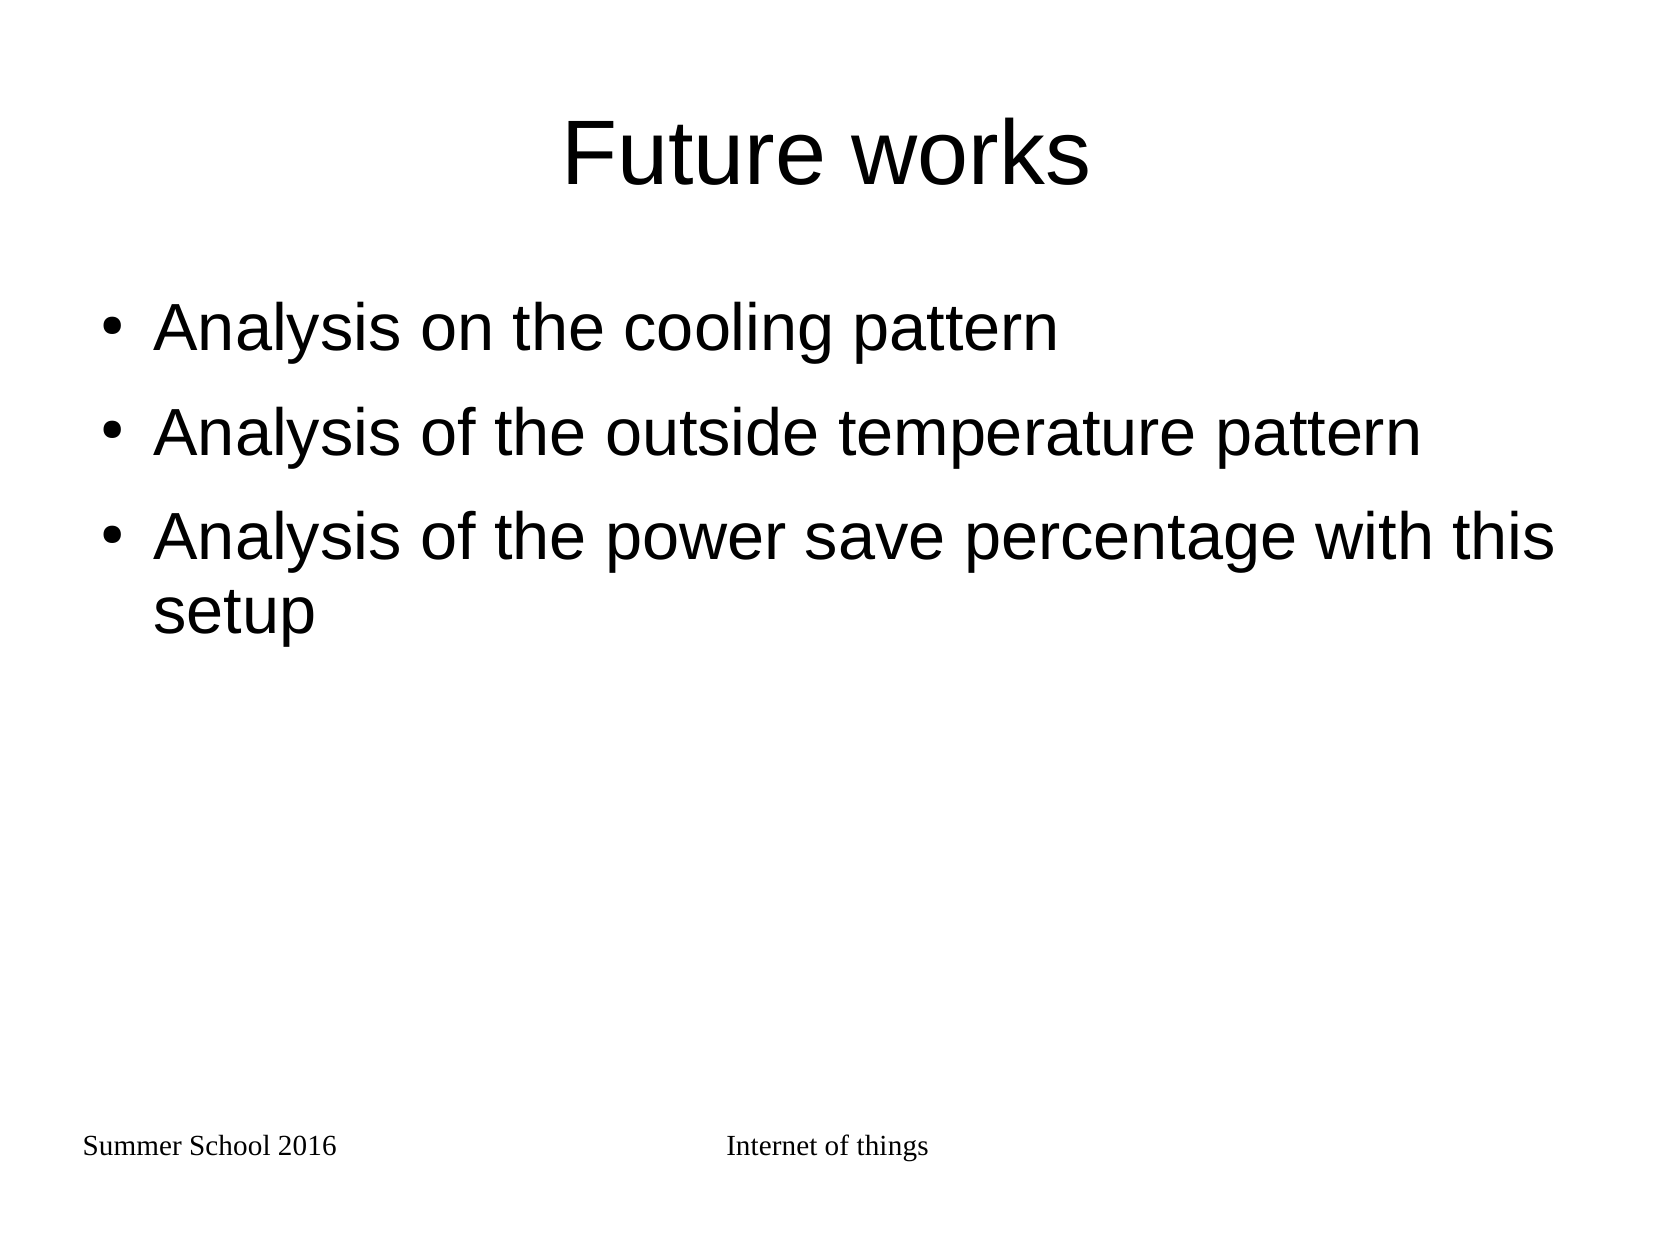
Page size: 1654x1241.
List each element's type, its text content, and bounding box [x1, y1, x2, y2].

list Analysis on the cooling pattern Analysis of the outside temperature pattern Analysis of the power save percentage with this setup [82, 290, 1571, 1010]
title Future works [82, 49, 1571, 257]
